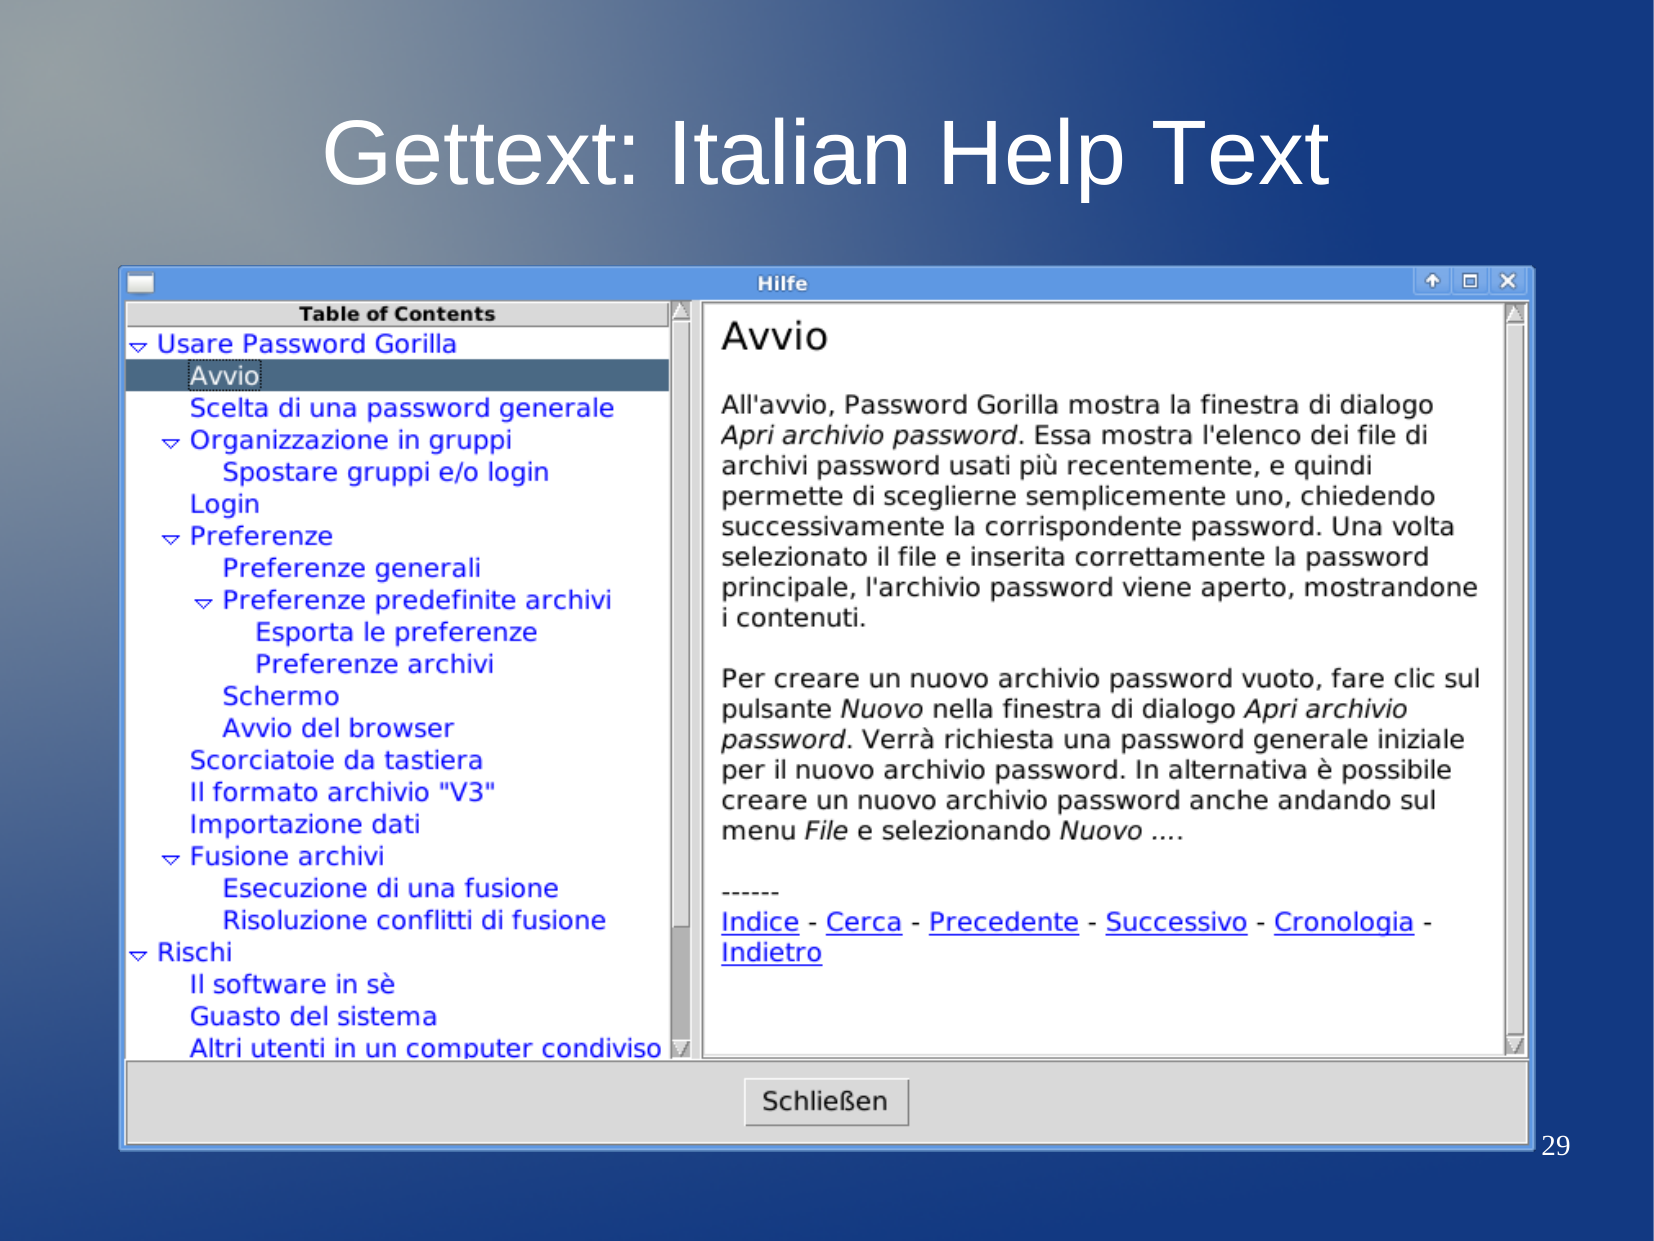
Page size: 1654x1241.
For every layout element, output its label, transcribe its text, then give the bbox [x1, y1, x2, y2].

title Gettext: Italian Help Text [82, 49, 1571, 257]
picture [0, 0, 1654, 1241]
